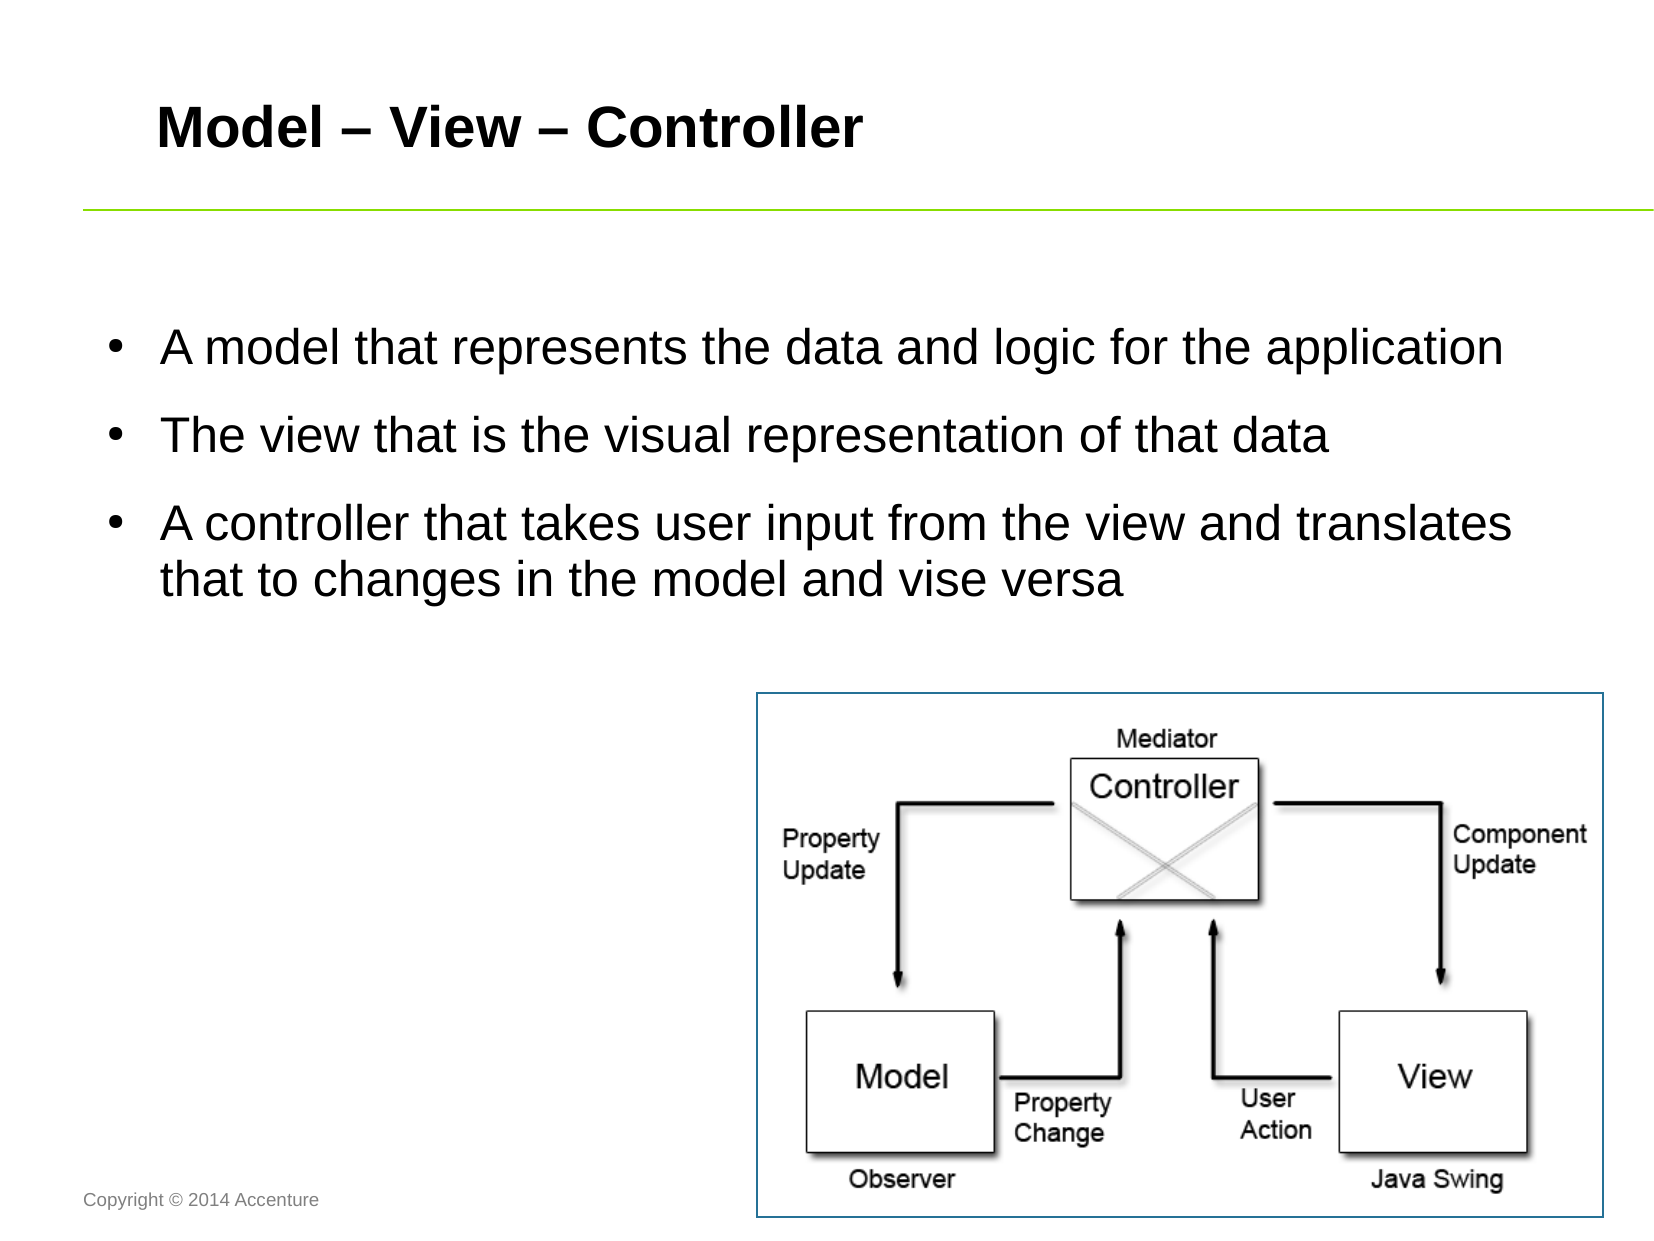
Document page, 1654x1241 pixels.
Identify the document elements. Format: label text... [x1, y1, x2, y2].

picture [757, 693, 1603, 1217]
title Model – View – Controller [81, 56, 1654, 199]
list A model that represents the data and logic for the application The view that is the visual representation of that data A controller that takes user input from the view and translates that to changes in the model and vise versa [89, 319, 1545, 953]
